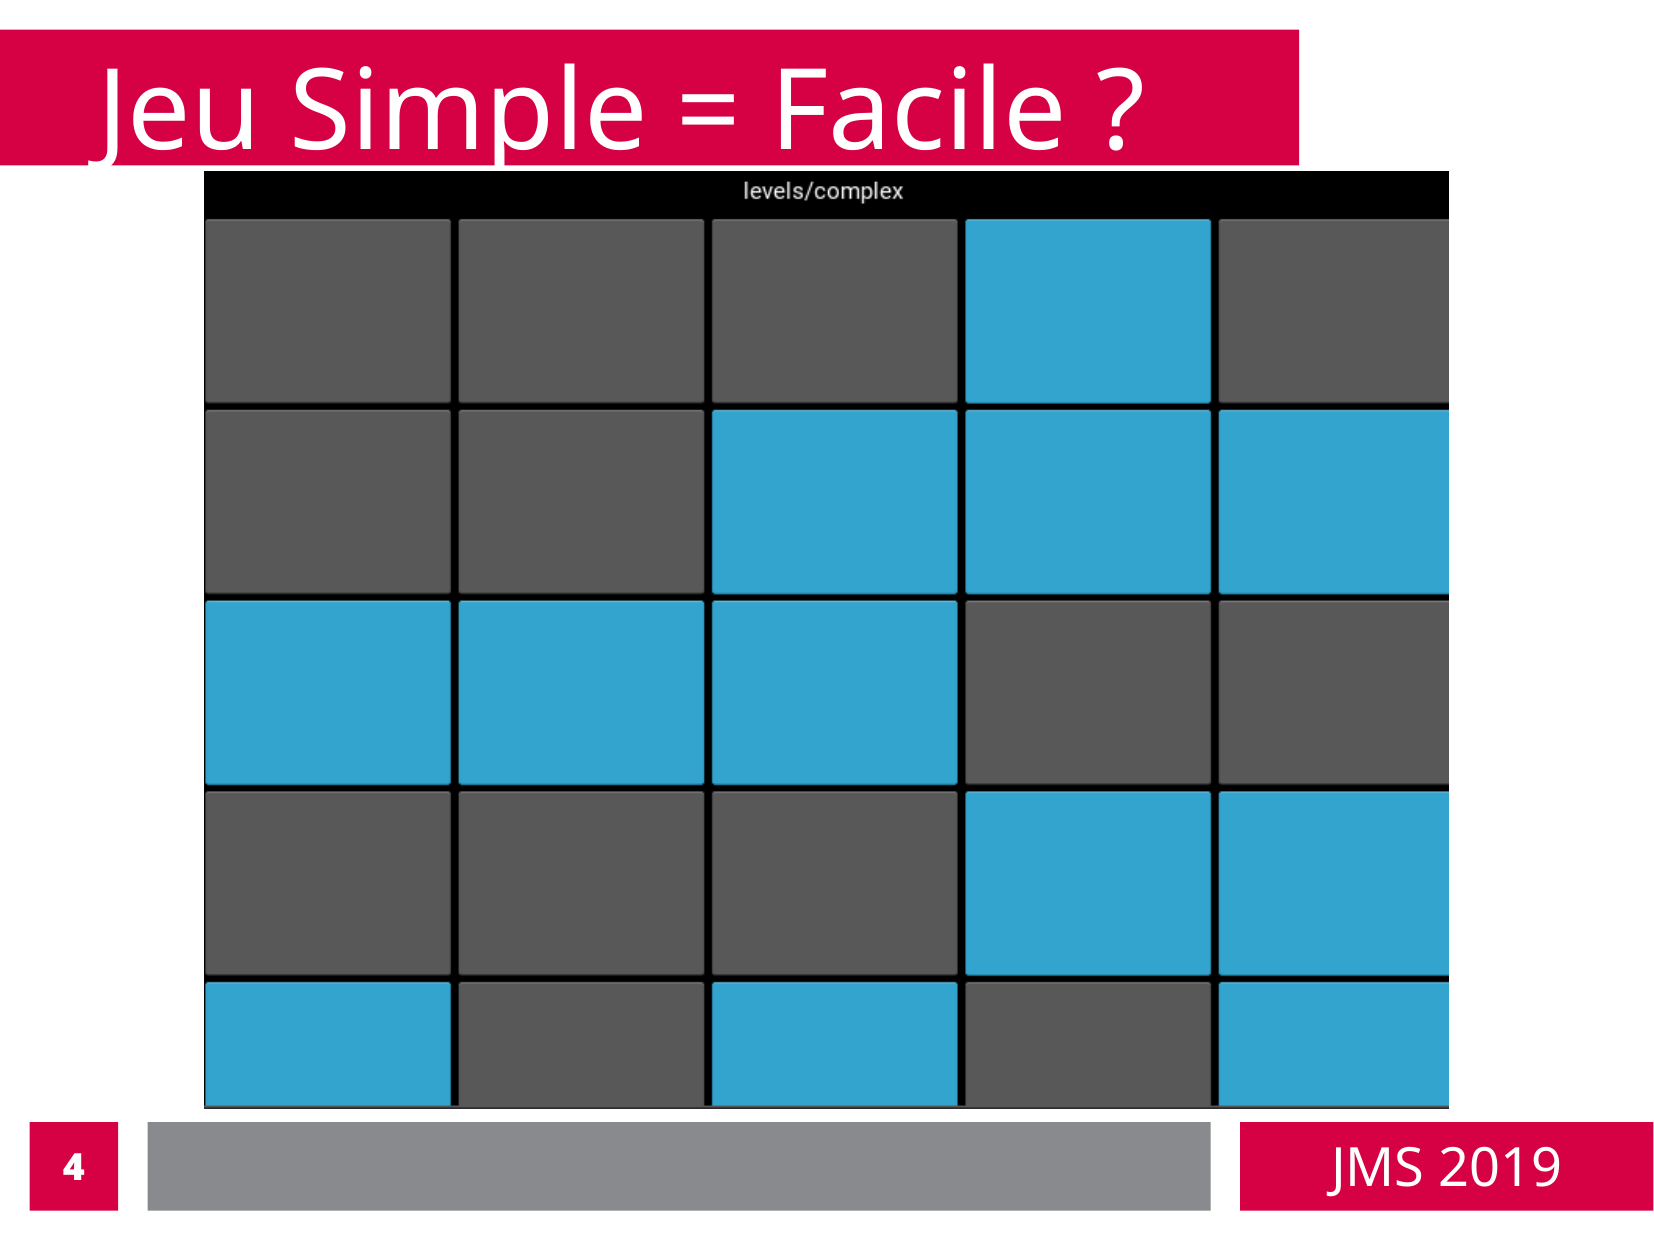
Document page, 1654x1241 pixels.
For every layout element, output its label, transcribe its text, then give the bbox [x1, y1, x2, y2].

title Jeu Simple = Facile ? [0, 29, 1229, 178]
picture [204, 171, 1449, 1109]
